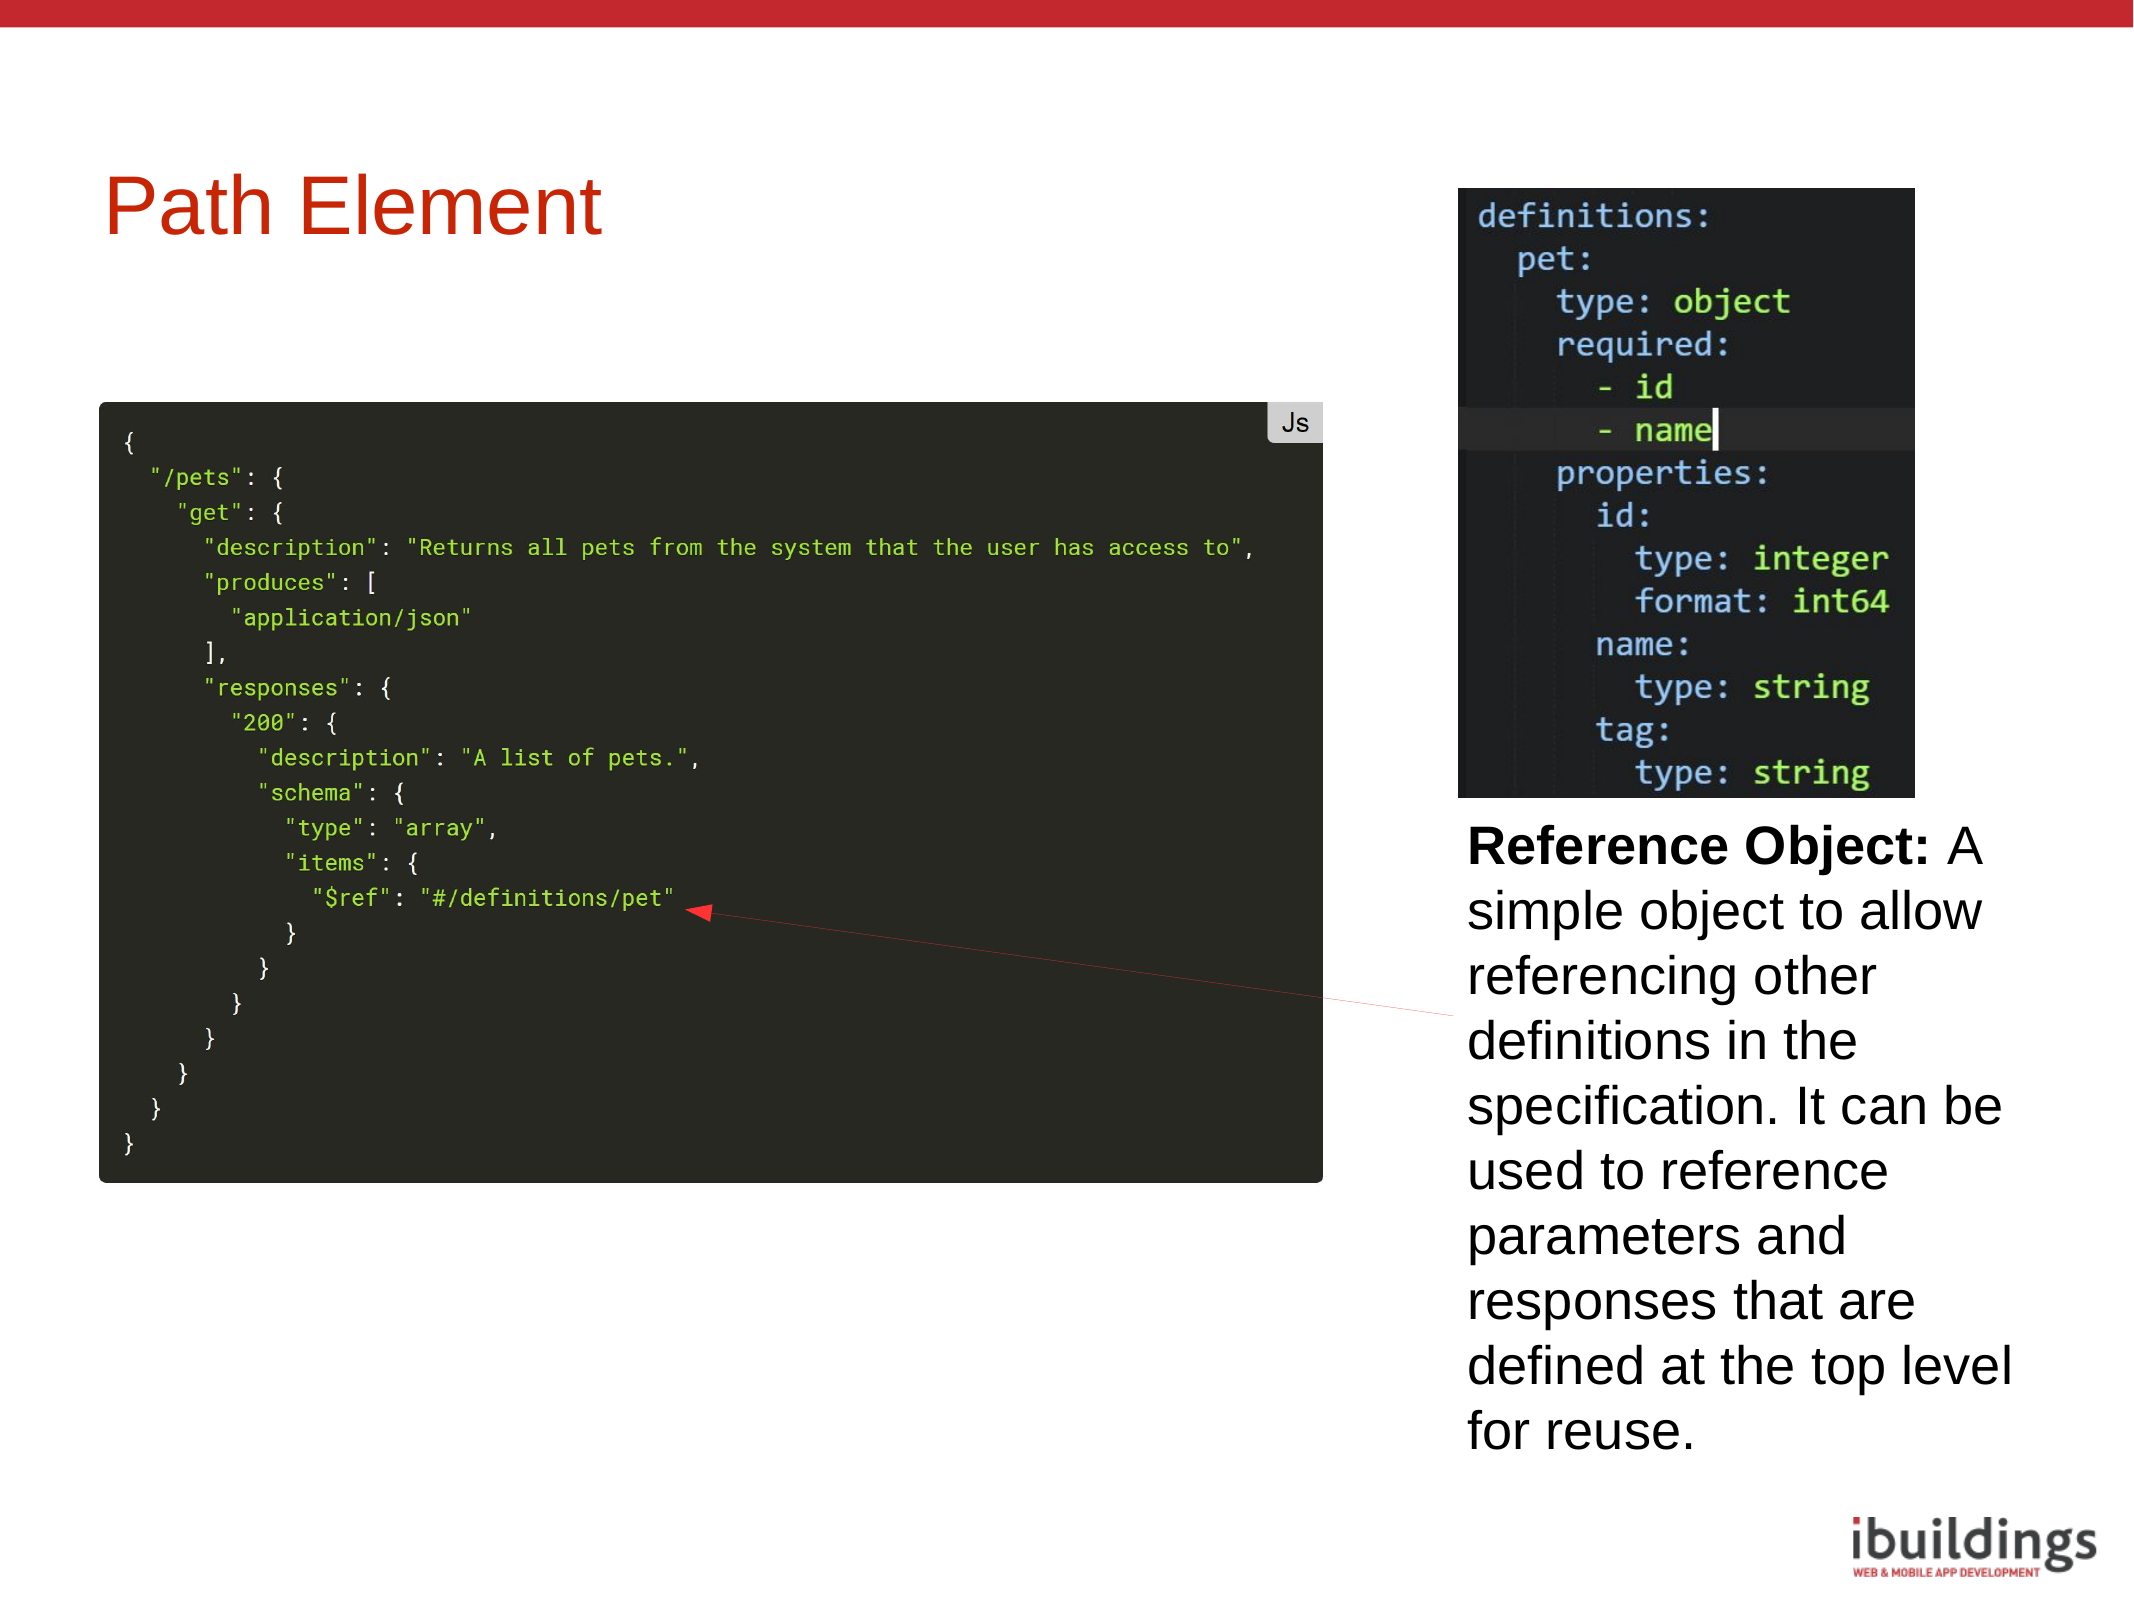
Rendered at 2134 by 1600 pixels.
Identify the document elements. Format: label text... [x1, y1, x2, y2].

picture [99, 401, 1323, 1187]
text_box Reference Object: A simple object to allow referencing other definitions in the specification. It can be used to reference parameters and responses that are defined at the top level for reuse. [1452, 803, 2032, 1468]
title Path Element [95, 137, 1915, 266]
picture [1853, 1517, 2099, 1577]
picture [1458, 188, 1915, 798]
